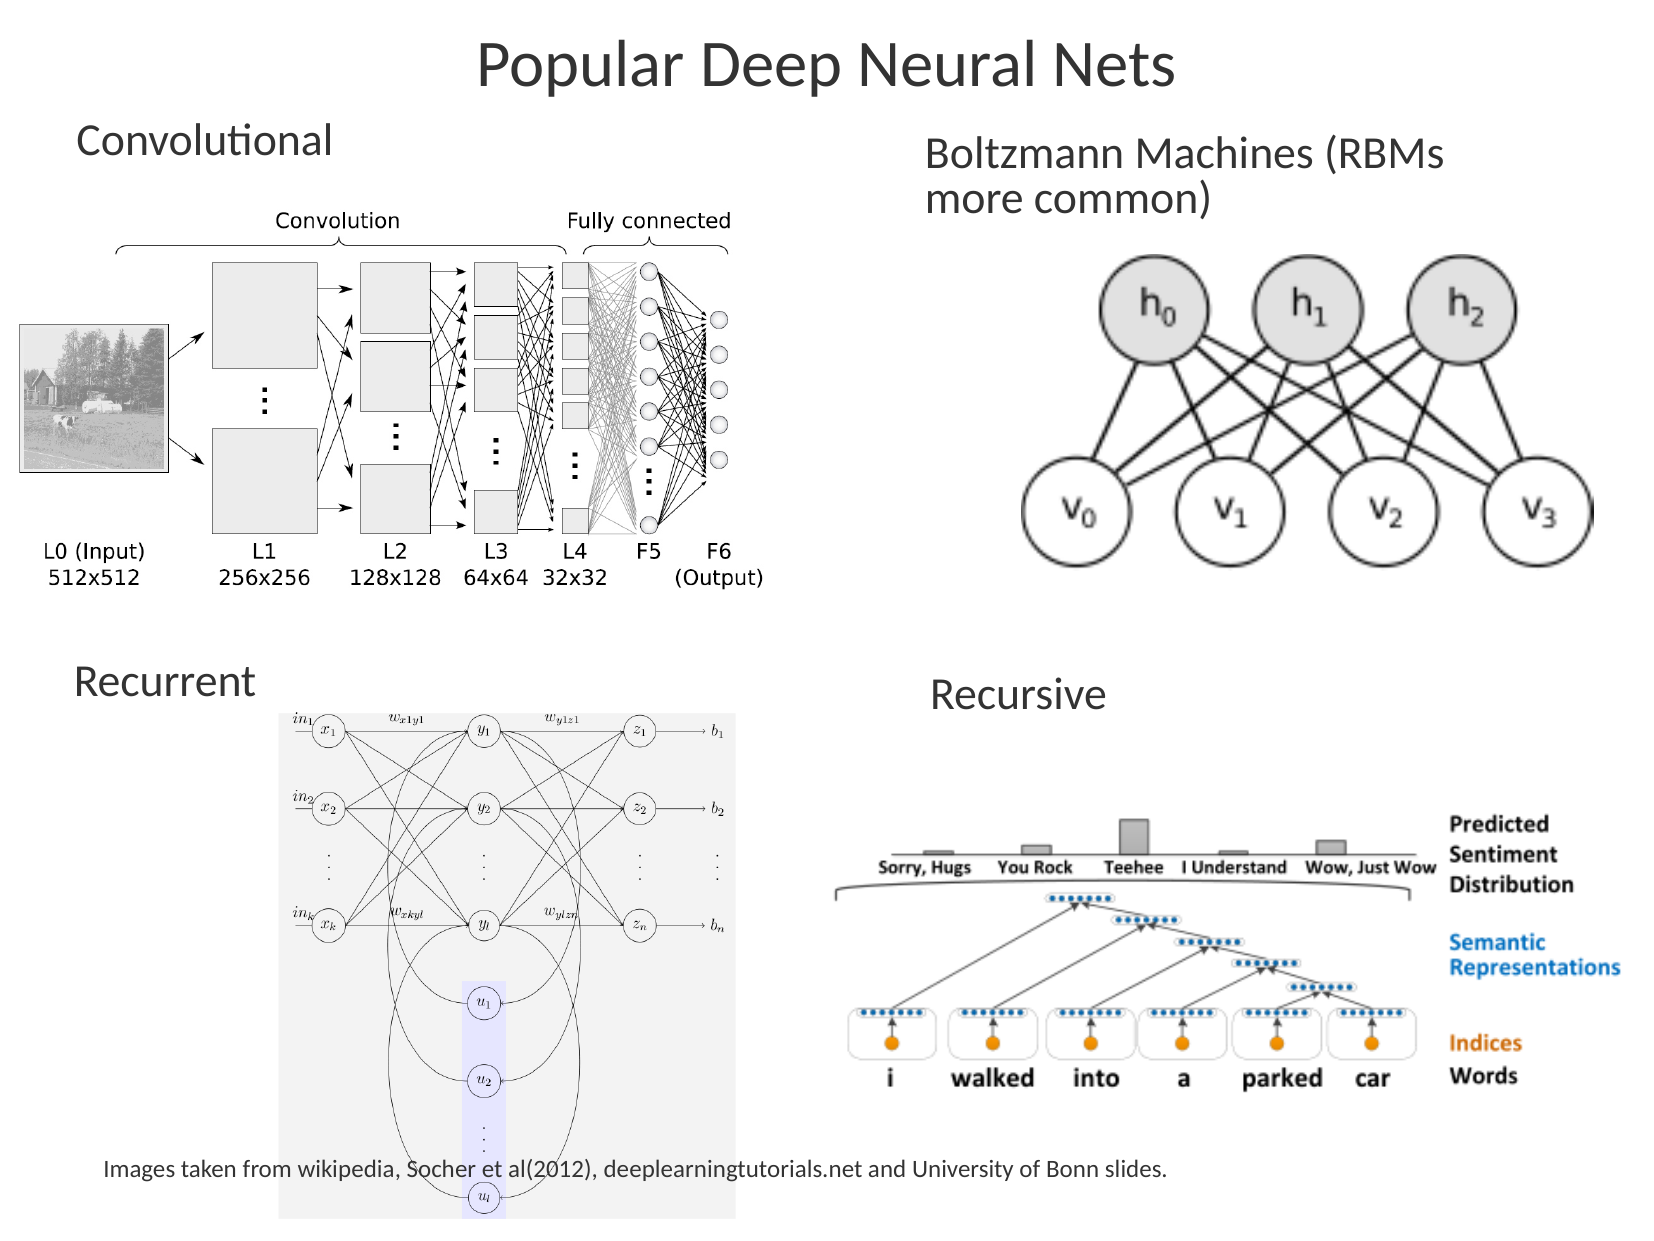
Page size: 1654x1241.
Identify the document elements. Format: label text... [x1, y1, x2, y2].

text_box Popular Deep Neural Nets [59, 29, 1595, 126]
picture [278, 1197, 736, 1219]
text_box Boltzmann Machines (RBMs more common) [910, 126, 1501, 253]
picture [278, 712, 736, 1151]
picture [14, 204, 769, 591]
text_box Recursive [915, 667, 1506, 739]
text_box Recurrent [59, 654, 650, 726]
text_box Images taken from wikipedia, Socher et al(2012), deeplearningtutorials.net and University of Bonn slides. [88, 1151, 1536, 1197]
picture [797, 805, 1624, 1123]
text_box Convolutional [61, 113, 653, 185]
picture [1021, 254, 1594, 571]
